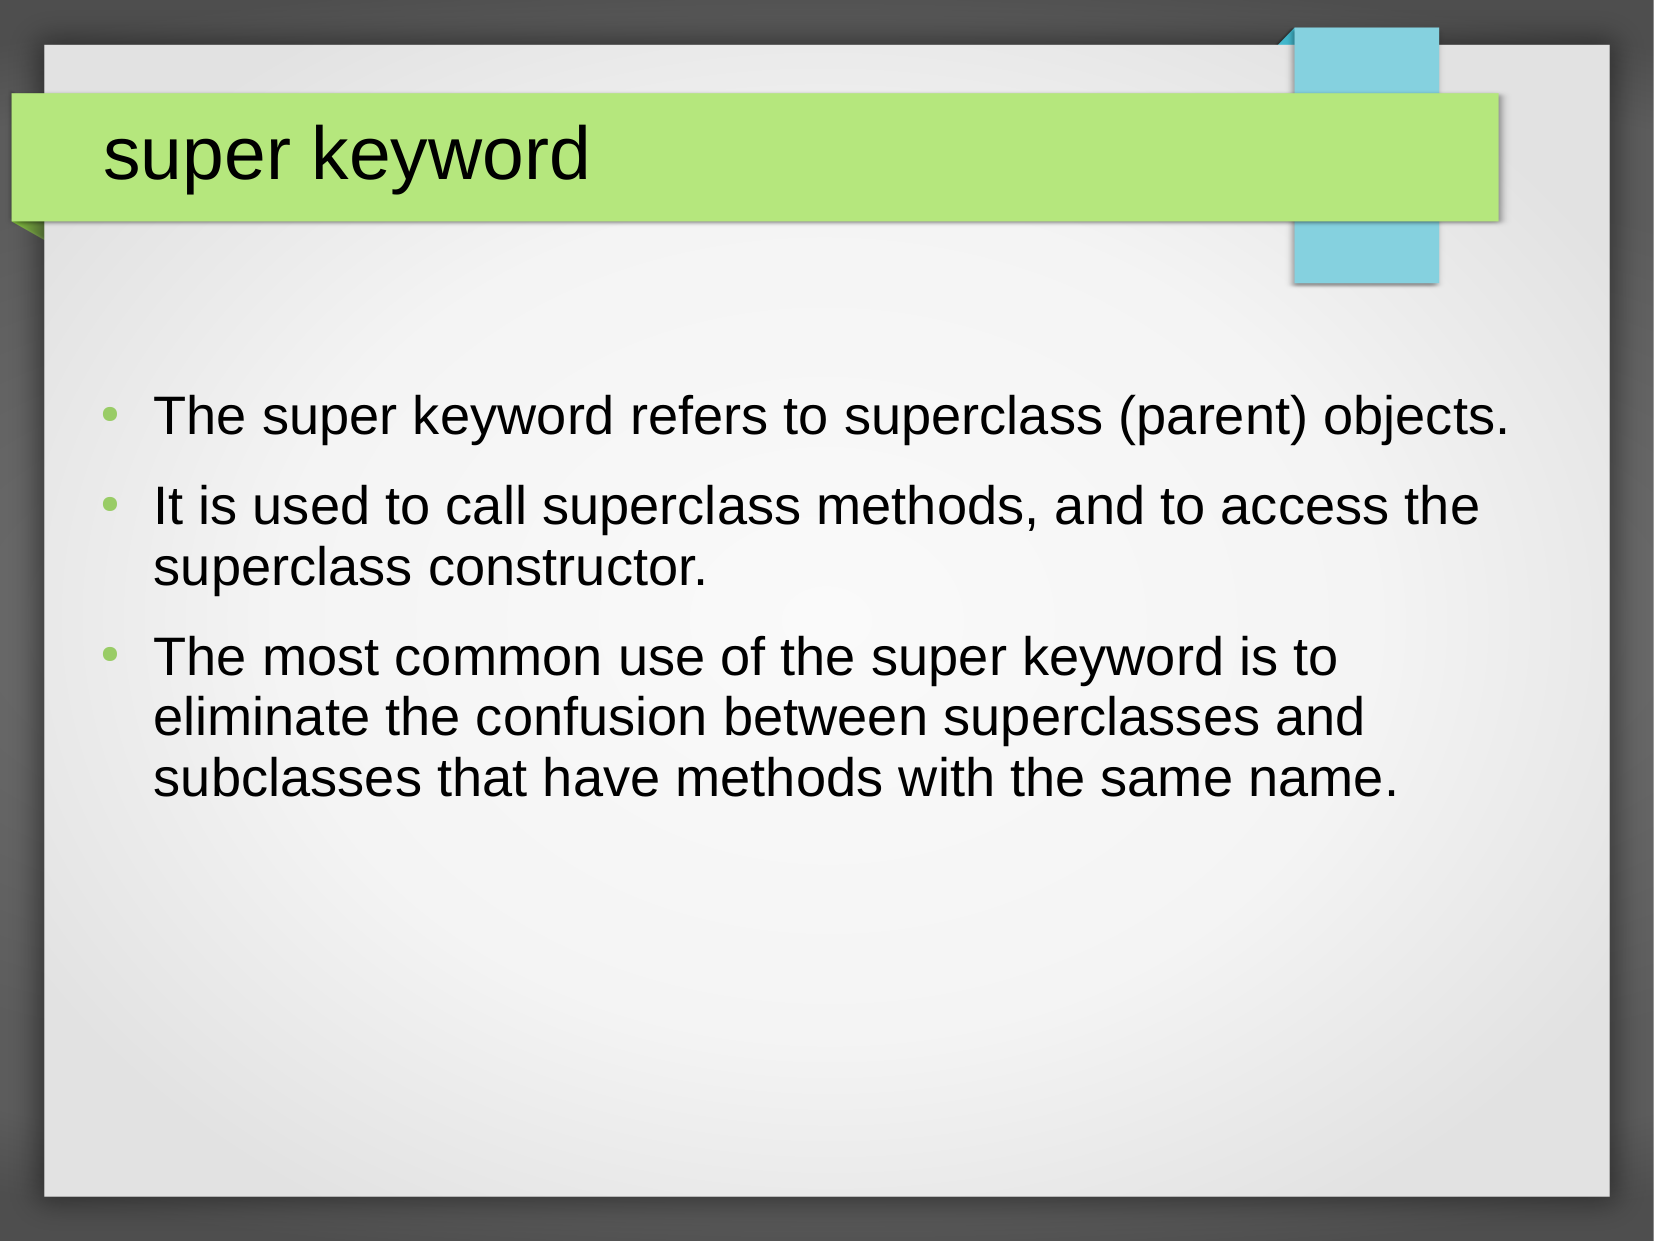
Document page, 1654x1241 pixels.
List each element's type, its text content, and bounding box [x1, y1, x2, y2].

list The super keyword refers to superclass (parent) objects. It is used to call superclass methods, and to access the superclass constructor. The most common use of the super keyword is to eliminate the confusion between superclasses and subclasses that have methods with the same name. [82, 295, 1571, 1015]
title super keyword [82, 94, 1264, 213]
picture [0, 0, 1654, 1241]
